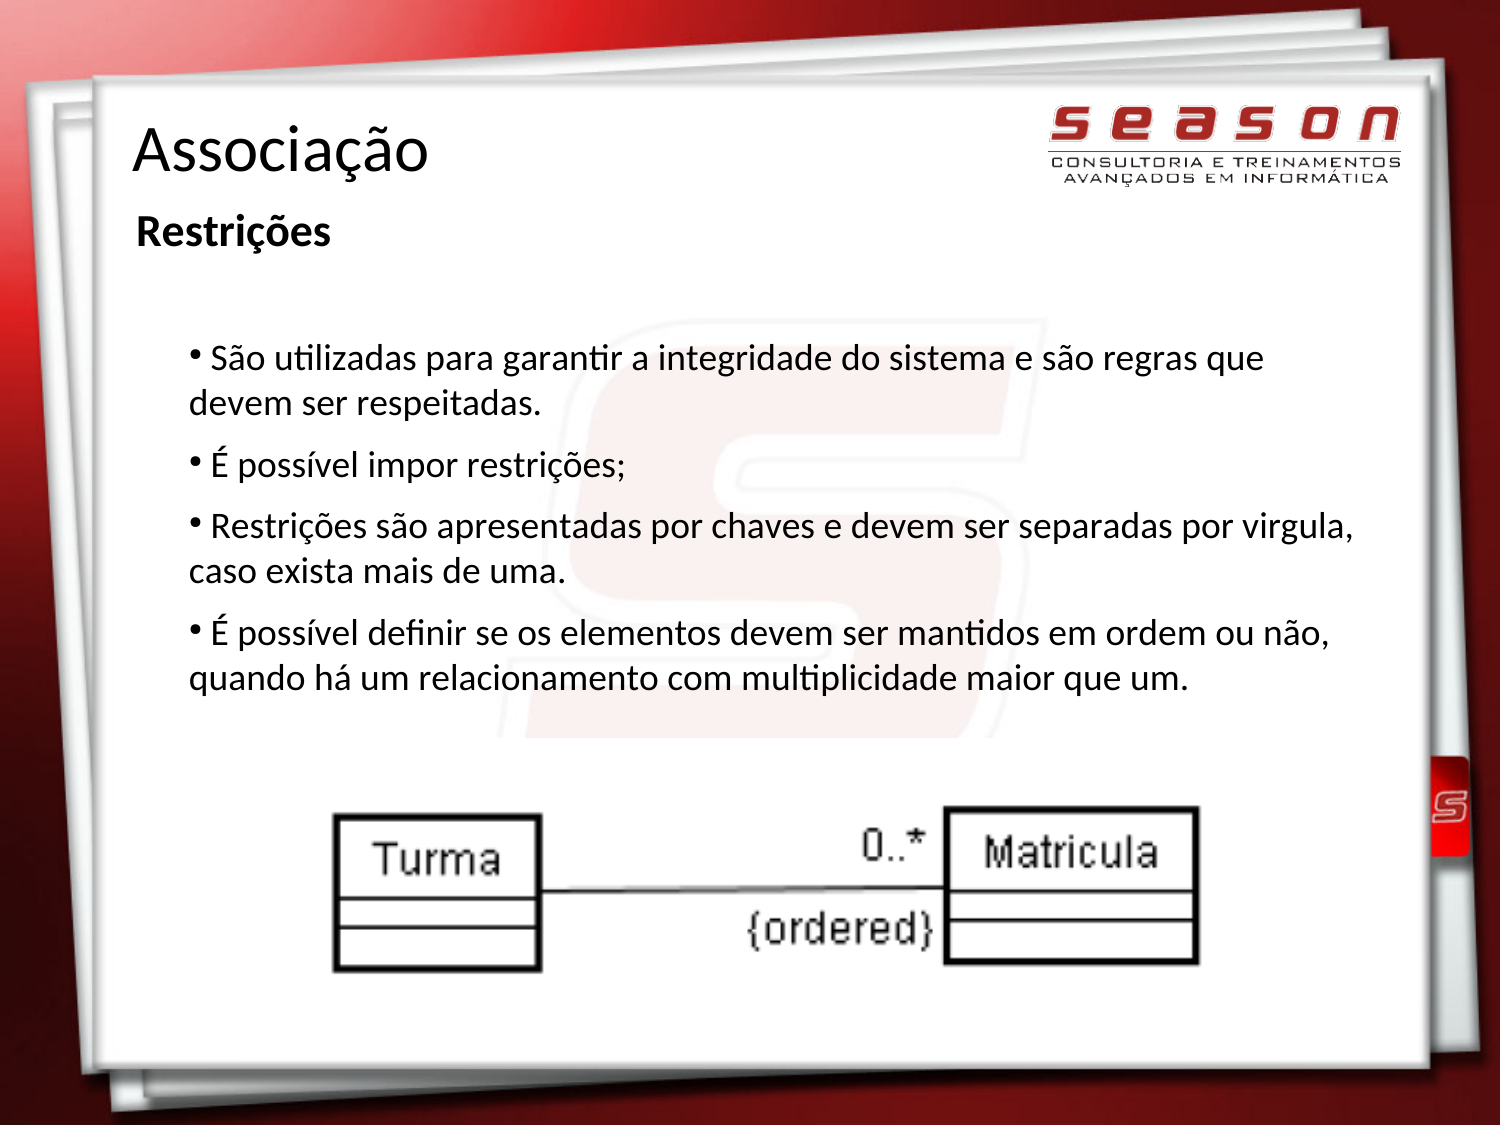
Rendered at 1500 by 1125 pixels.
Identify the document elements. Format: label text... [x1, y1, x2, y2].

picture [0, 0, 1500, 1125]
text_box Restrições [119, 200, 1240, 256]
title Associação [118, 33, 1394, 257]
text_box São utilizadas para garantir a integridade do sistema e são regras que devem ser respeitadas. É possível impor restrições; Restrições são apresentadas por chaves e devem ser separadas por virgula, caso exista mais de uma. É possível definir se os elementos devem ser mantidos em ordem ou não, quando há um relacionamento com multiplicidade maior que um. [188, 310, 1359, 721]
